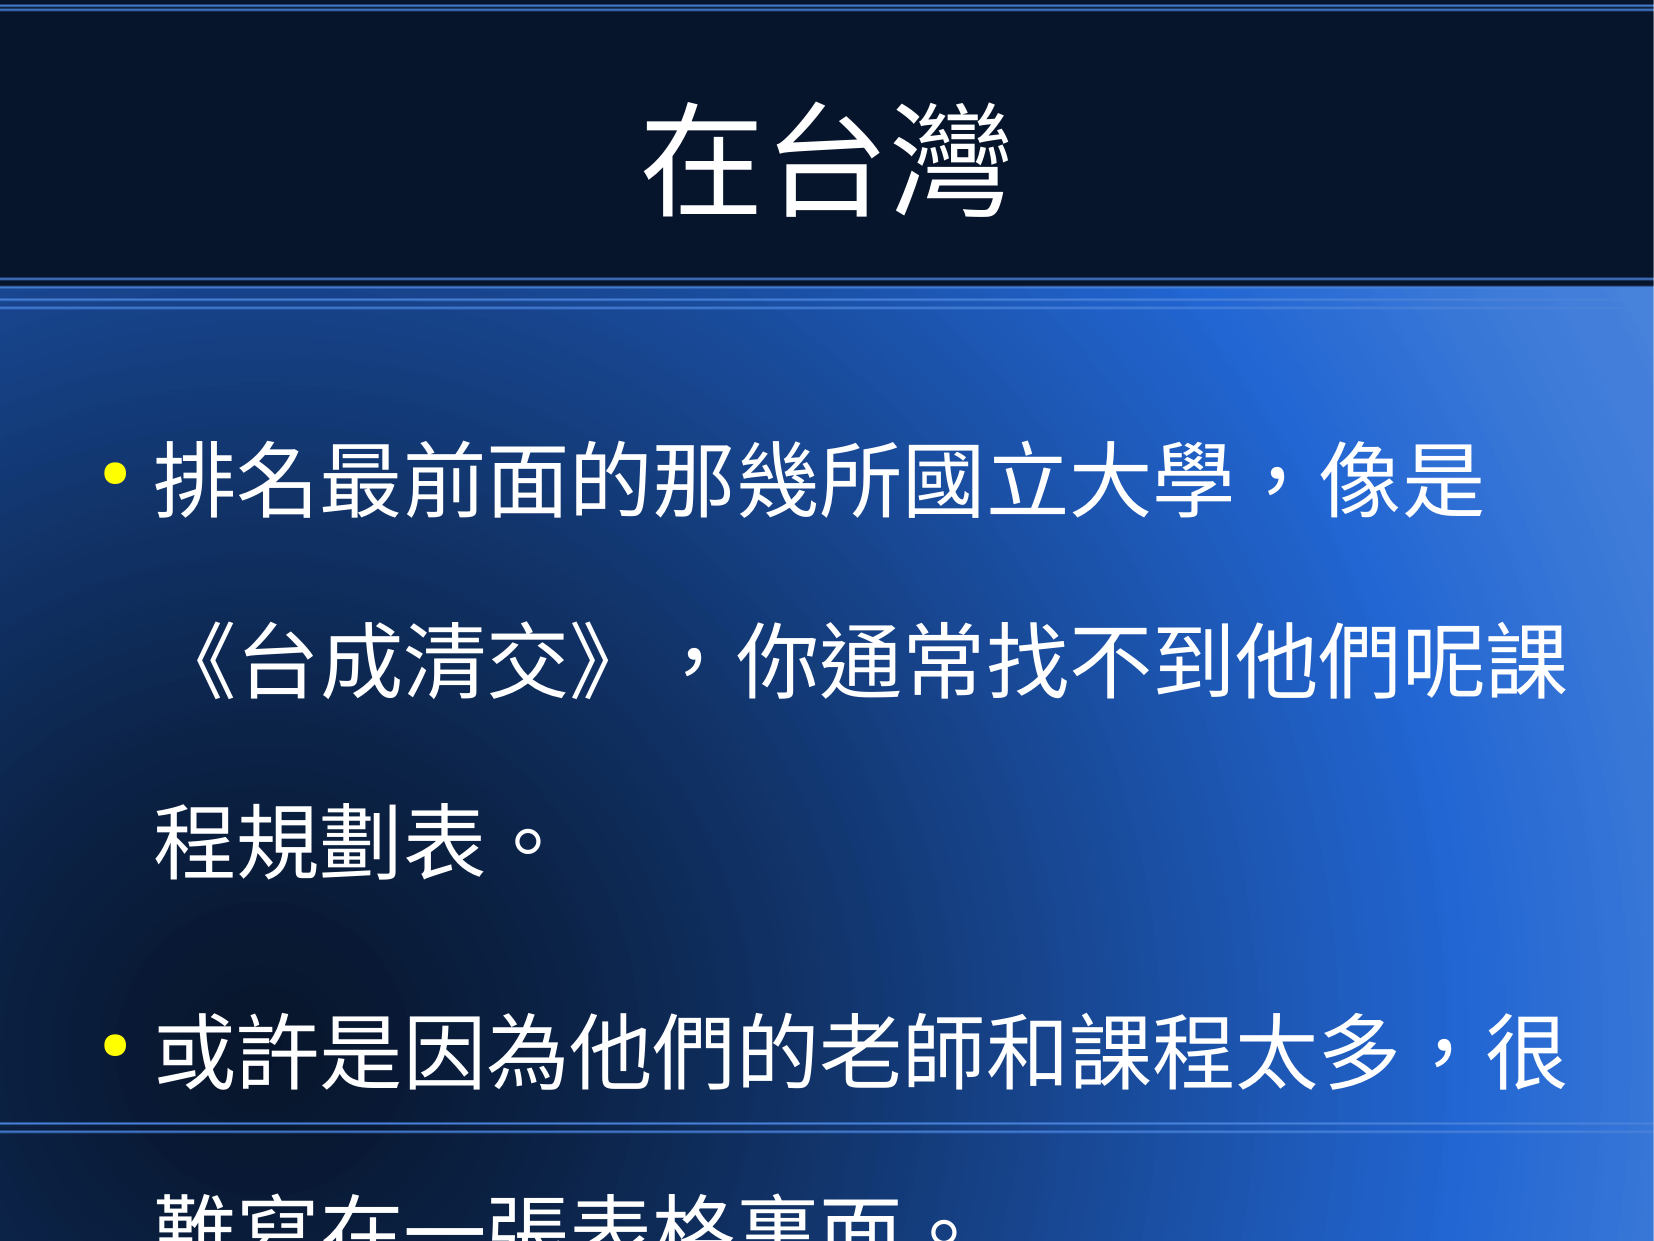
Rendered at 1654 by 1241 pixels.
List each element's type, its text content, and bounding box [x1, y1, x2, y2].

picture [0, 0, 1654, 1241]
title 在台灣 [82, 49, 1571, 257]
list 排名最前面的那幾所國立大學，像是《台成清交》，你通常找不到他們呢課程規劃表。 或許是因為他們的老師和課程太多，很難寫在一張表格裏面。 [82, 355, 1571, 1241]
